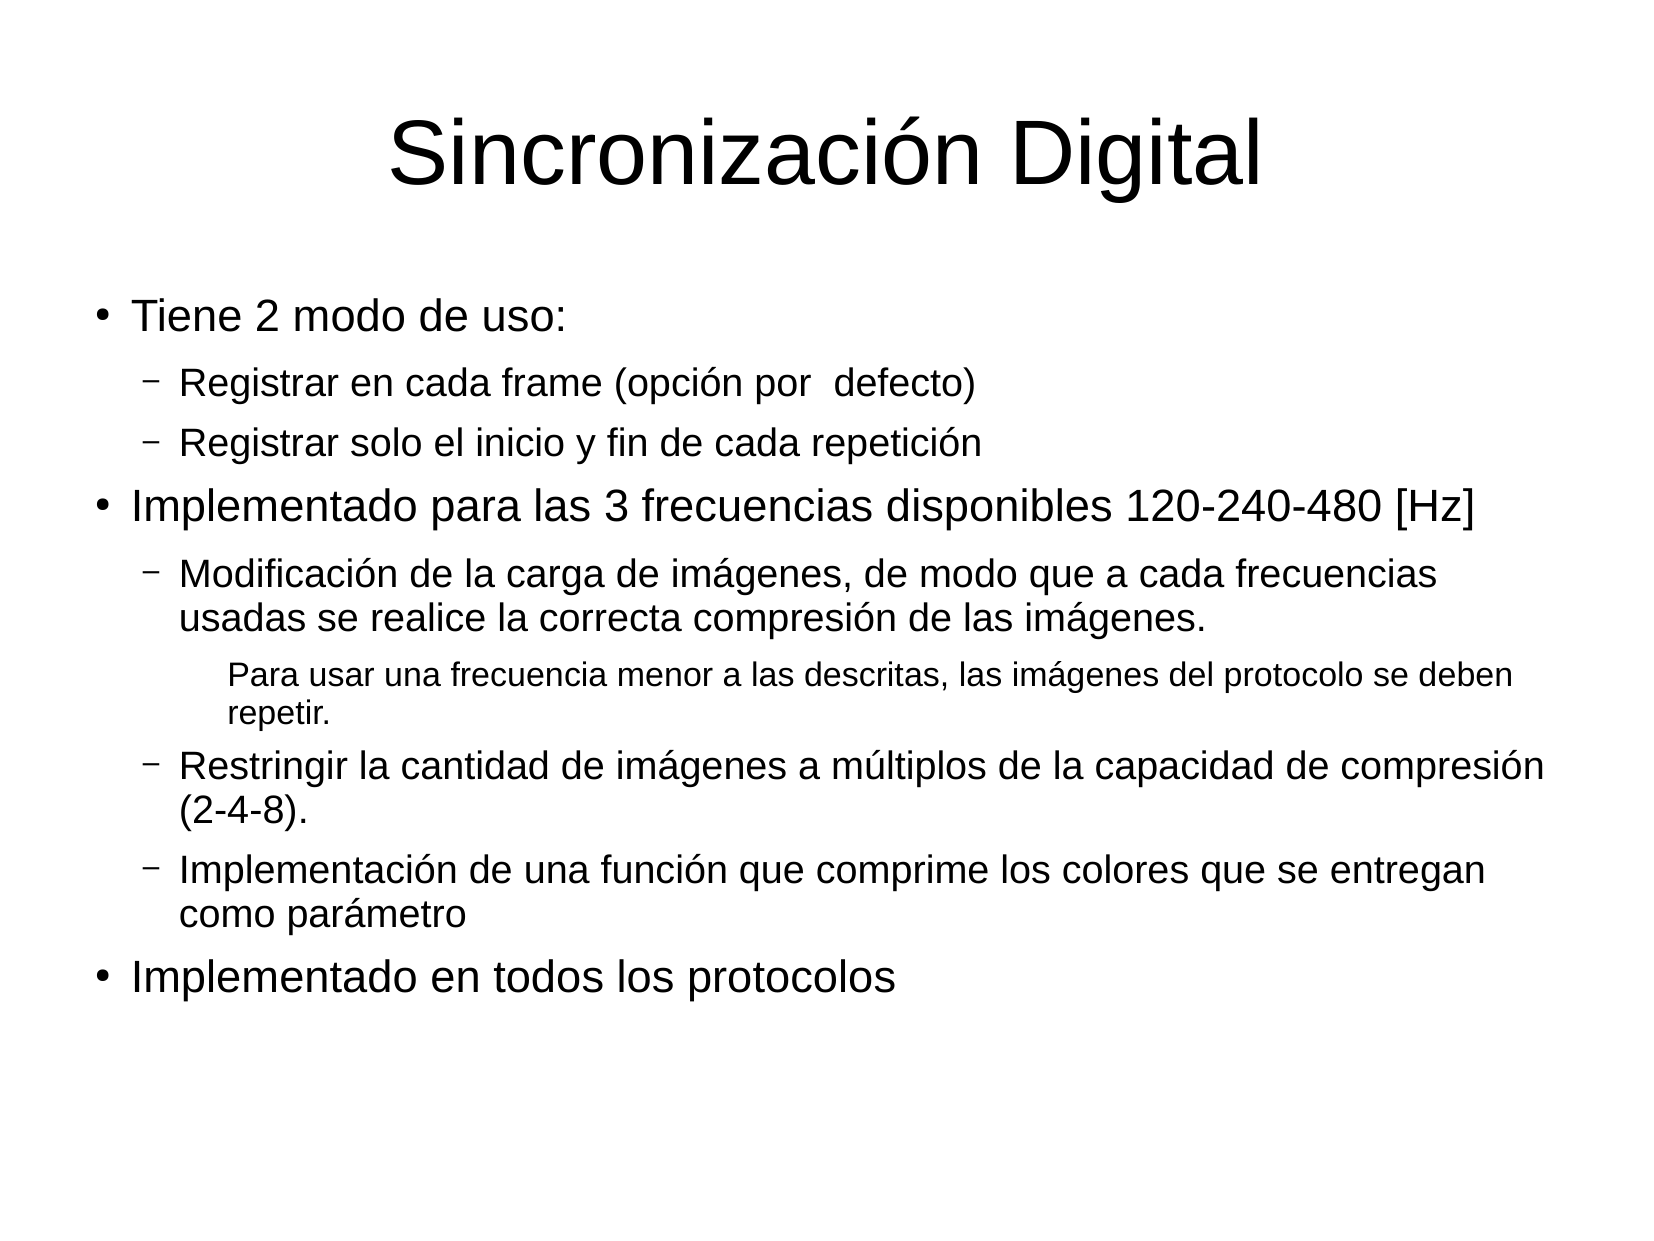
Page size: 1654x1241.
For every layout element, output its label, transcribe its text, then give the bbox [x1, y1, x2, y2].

title Sincronización Digital [82, 49, 1571, 257]
list Tiene 2 modo de uso: Registrar en cada frame (opción por defecto) Registrar solo el inicio y fin de cada repetición Implementado para las 3 frecuencias disponibles 120-240-480 [Hz] Modificación de la carga de imágenes, de modo que a cada frecuencias usadas se realice la correcta compresión de las imágenes. Para usar una frecuencia menor a las descritas, las imágenes del protocolo se deben repetir. Restringir la cantidad de imágenes a múltiplos de la capacidad de compresión (2-4-8). Implementación de una función que comprime los colores que se entregan como parámetro Implementado en todos los protocolos [82, 290, 1571, 1010]
